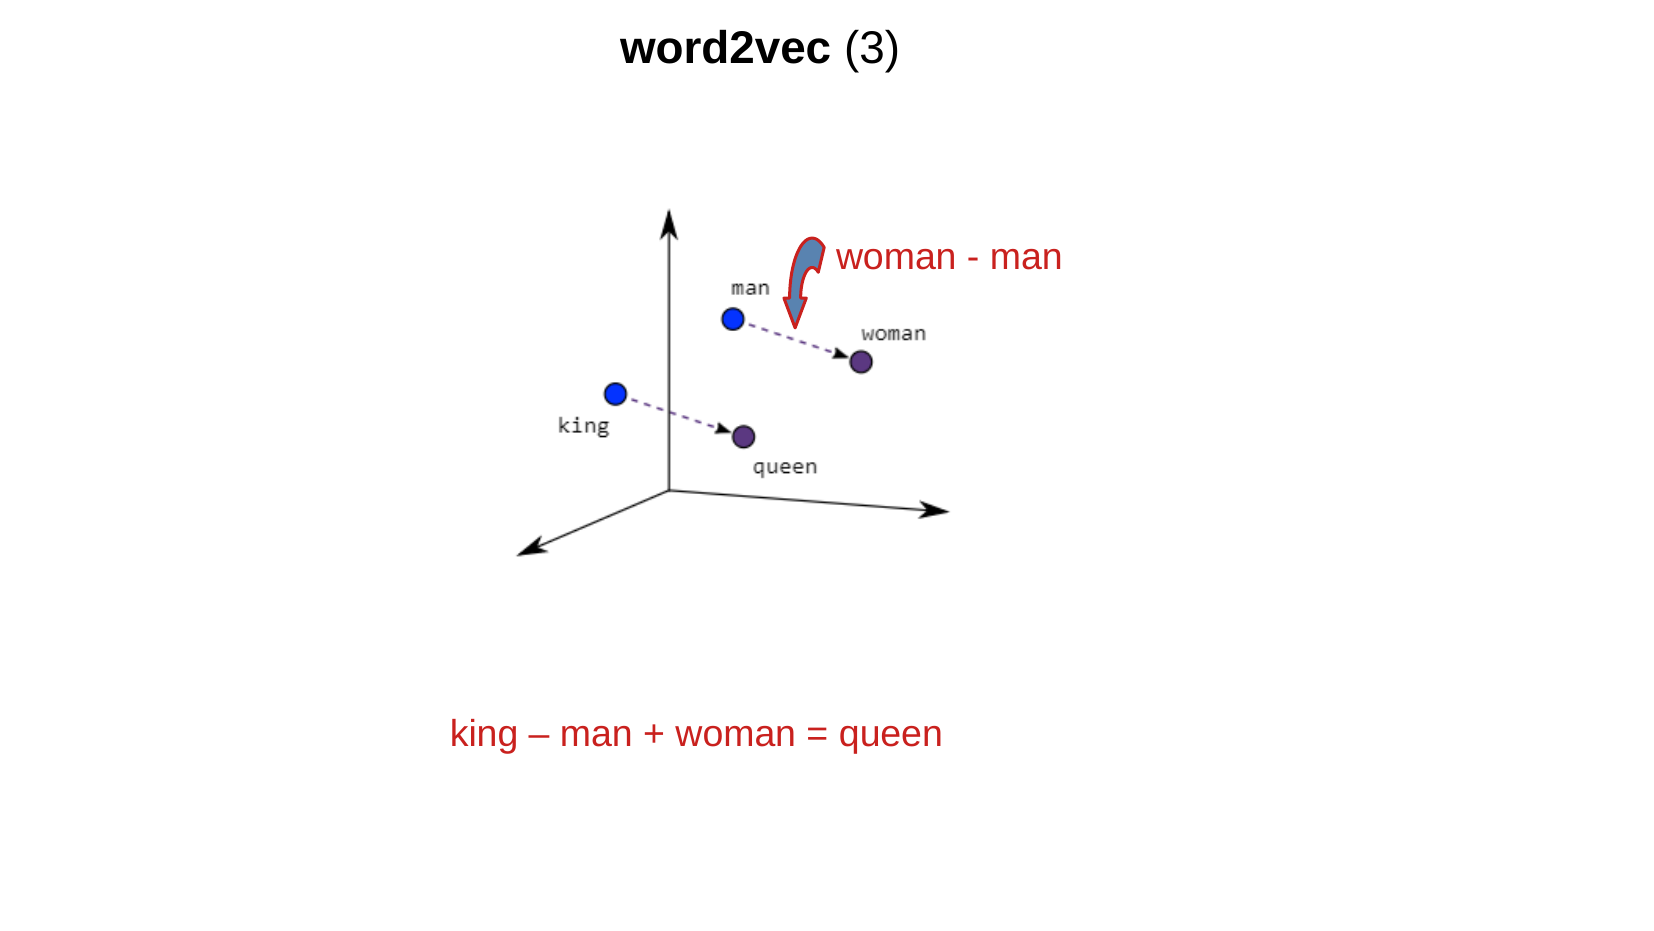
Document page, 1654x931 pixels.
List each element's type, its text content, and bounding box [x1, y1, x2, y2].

text_box [783, 238, 821, 328]
text_box word2vec (3) [605, 15, 946, 133]
picture [492, 168, 984, 588]
text_box woman - man [821, 227, 1078, 285]
text_box king – man + woman = queen [435, 705, 958, 762]
